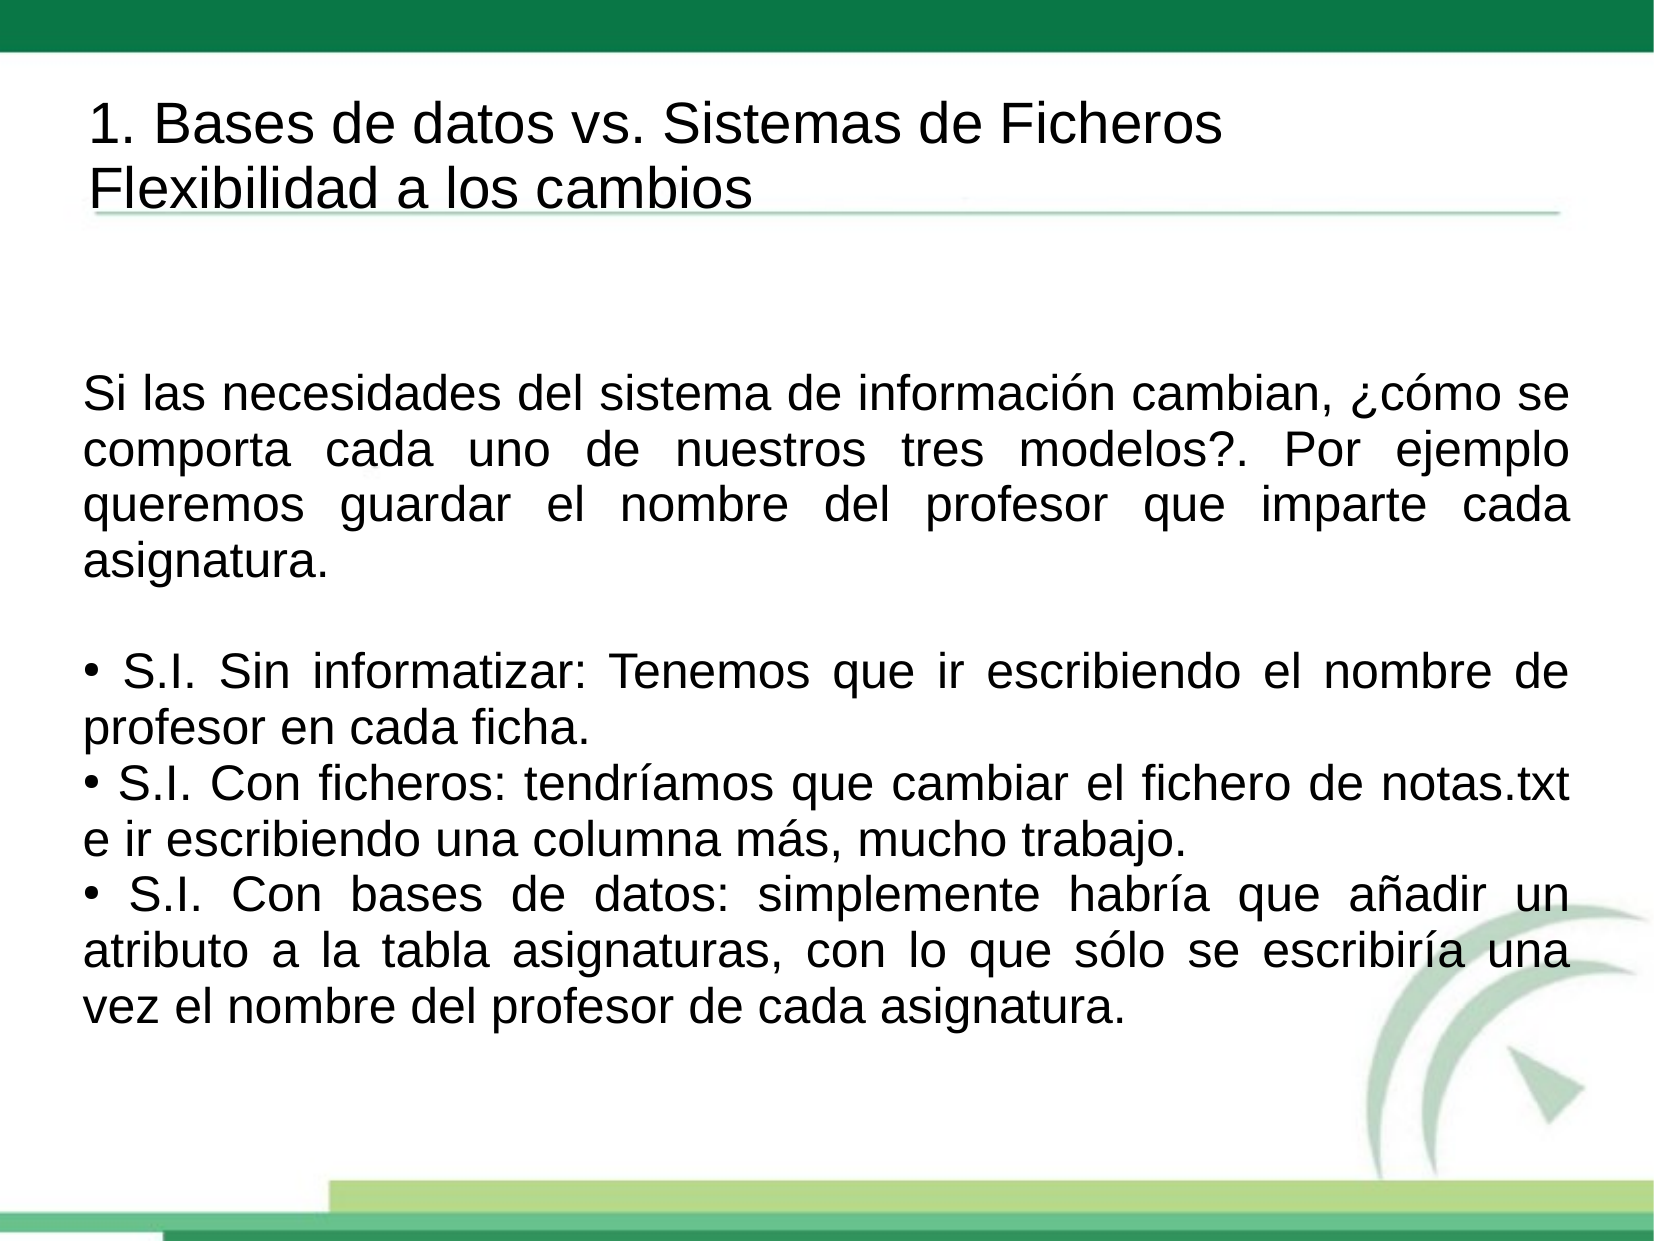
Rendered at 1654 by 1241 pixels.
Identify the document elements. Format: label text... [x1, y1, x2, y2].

subtitle Si las necesidades del sistema de información cambian, ¿cómo se comporta cada uno de nuestros tres modelos?. Por ejemplo queremos guardar el nombre del profesor que imparte cada asignatura. S.I. Sin informatizar: Tenemos que ir escribiendo el nombre de profesor en cada ficha. S.I. Con ficheros: tendríamos que cambiar el fichero de notas.txt e ir escribiendo una columna más, mucho trabajo. S.I. Con bases de datos: simplemente habría que añadir un atributo a la tabla asignaturas, con lo que sólo se escribiría una vez el nombre del profesor de cada asignatura. [82, 290, 1571, 1109]
title 1. Bases de datos vs. Sistemas de Ficheros Flexibilidad a los cambios [88, 60, 1577, 253]
picture [0, 0, 1654, 1241]
